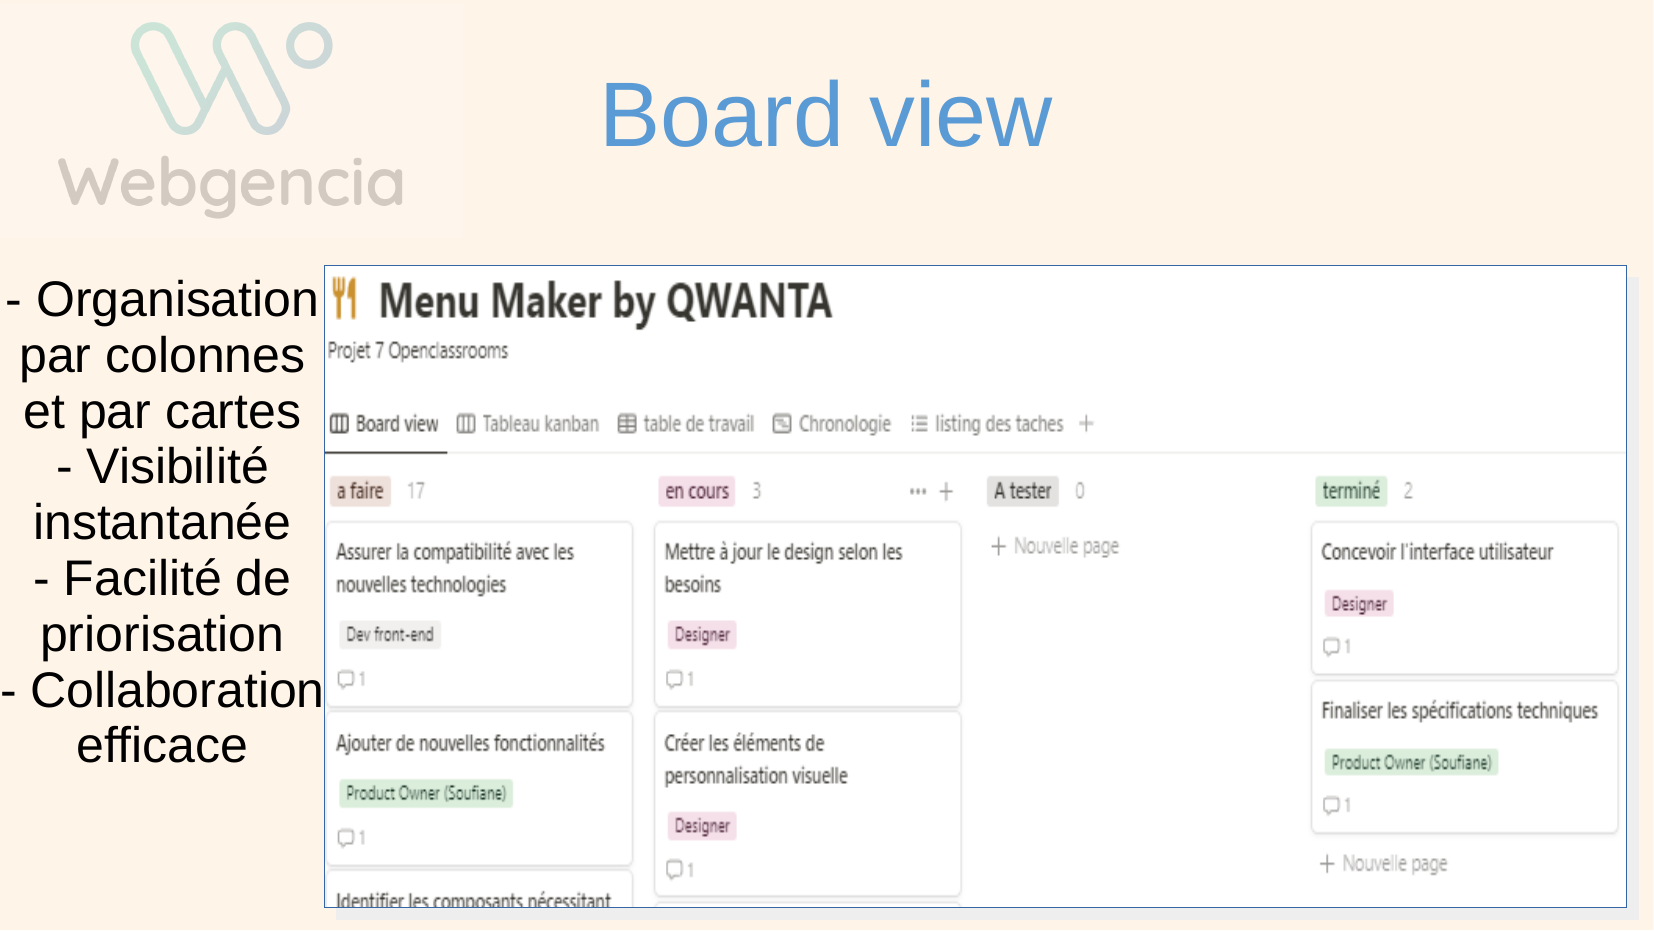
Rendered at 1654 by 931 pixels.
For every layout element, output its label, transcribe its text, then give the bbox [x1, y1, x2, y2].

picture [324, 265, 1627, 908]
picture [0, 4, 463, 237]
subtitle - Organisation par colonnes et par cartes - Visibilité instantanée - Facilité de priorisation - Collaboration efficace [0, 237, 325, 931]
title Board view [463, 37, 1571, 193]
